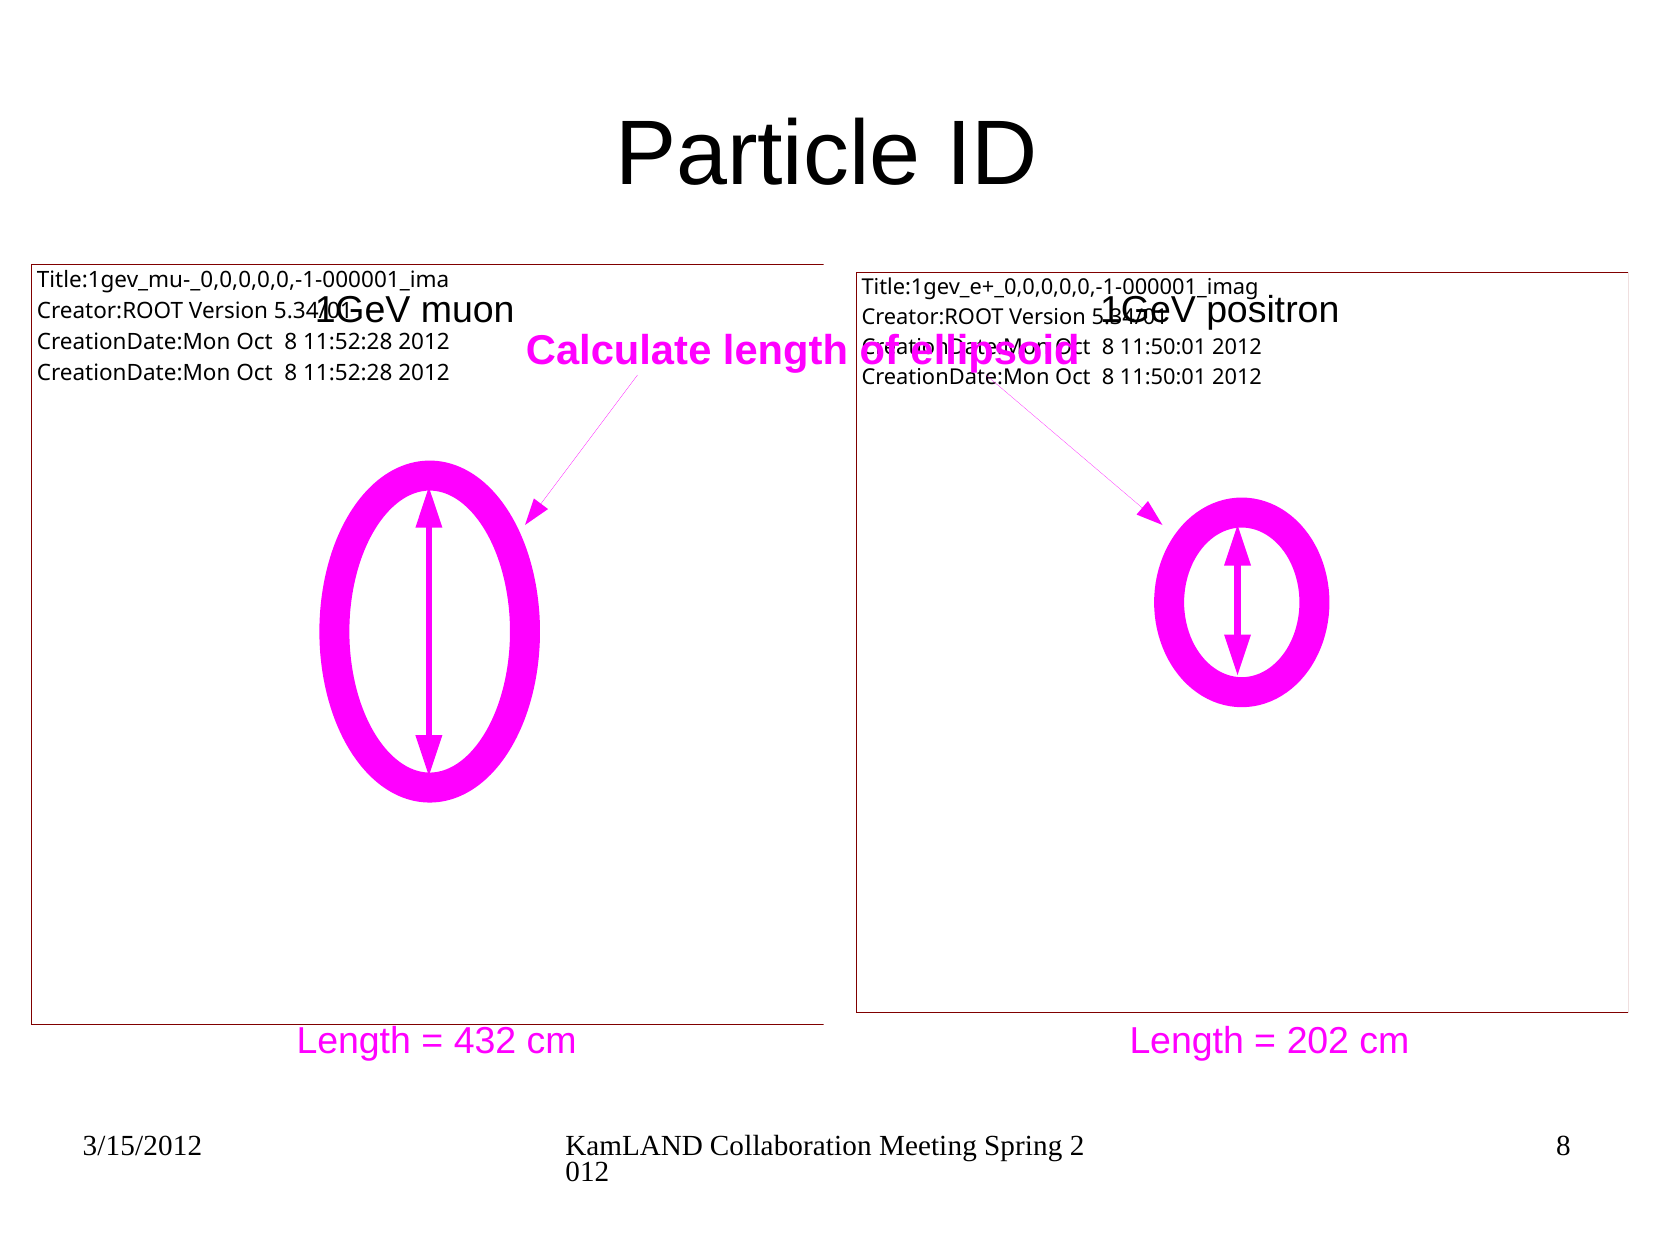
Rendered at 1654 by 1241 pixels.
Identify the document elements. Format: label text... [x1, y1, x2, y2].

text_box 1GeV positron [1085, 280, 1386, 338]
text_box Length = 432 cm [281, 1012, 601, 1070]
title Particle ID [82, 49, 1571, 257]
picture [854, 270, 1629, 1013]
text_box Calculate length of ellipsoid [511, 319, 1262, 381]
text_box 1GeV muon [300, 280, 601, 338]
text_box [334, 475, 526, 788]
text_box Length = 202 cm [1114, 1012, 1433, 1070]
text_box [1169, 512, 1315, 693]
picture [29, 262, 824, 1025]
